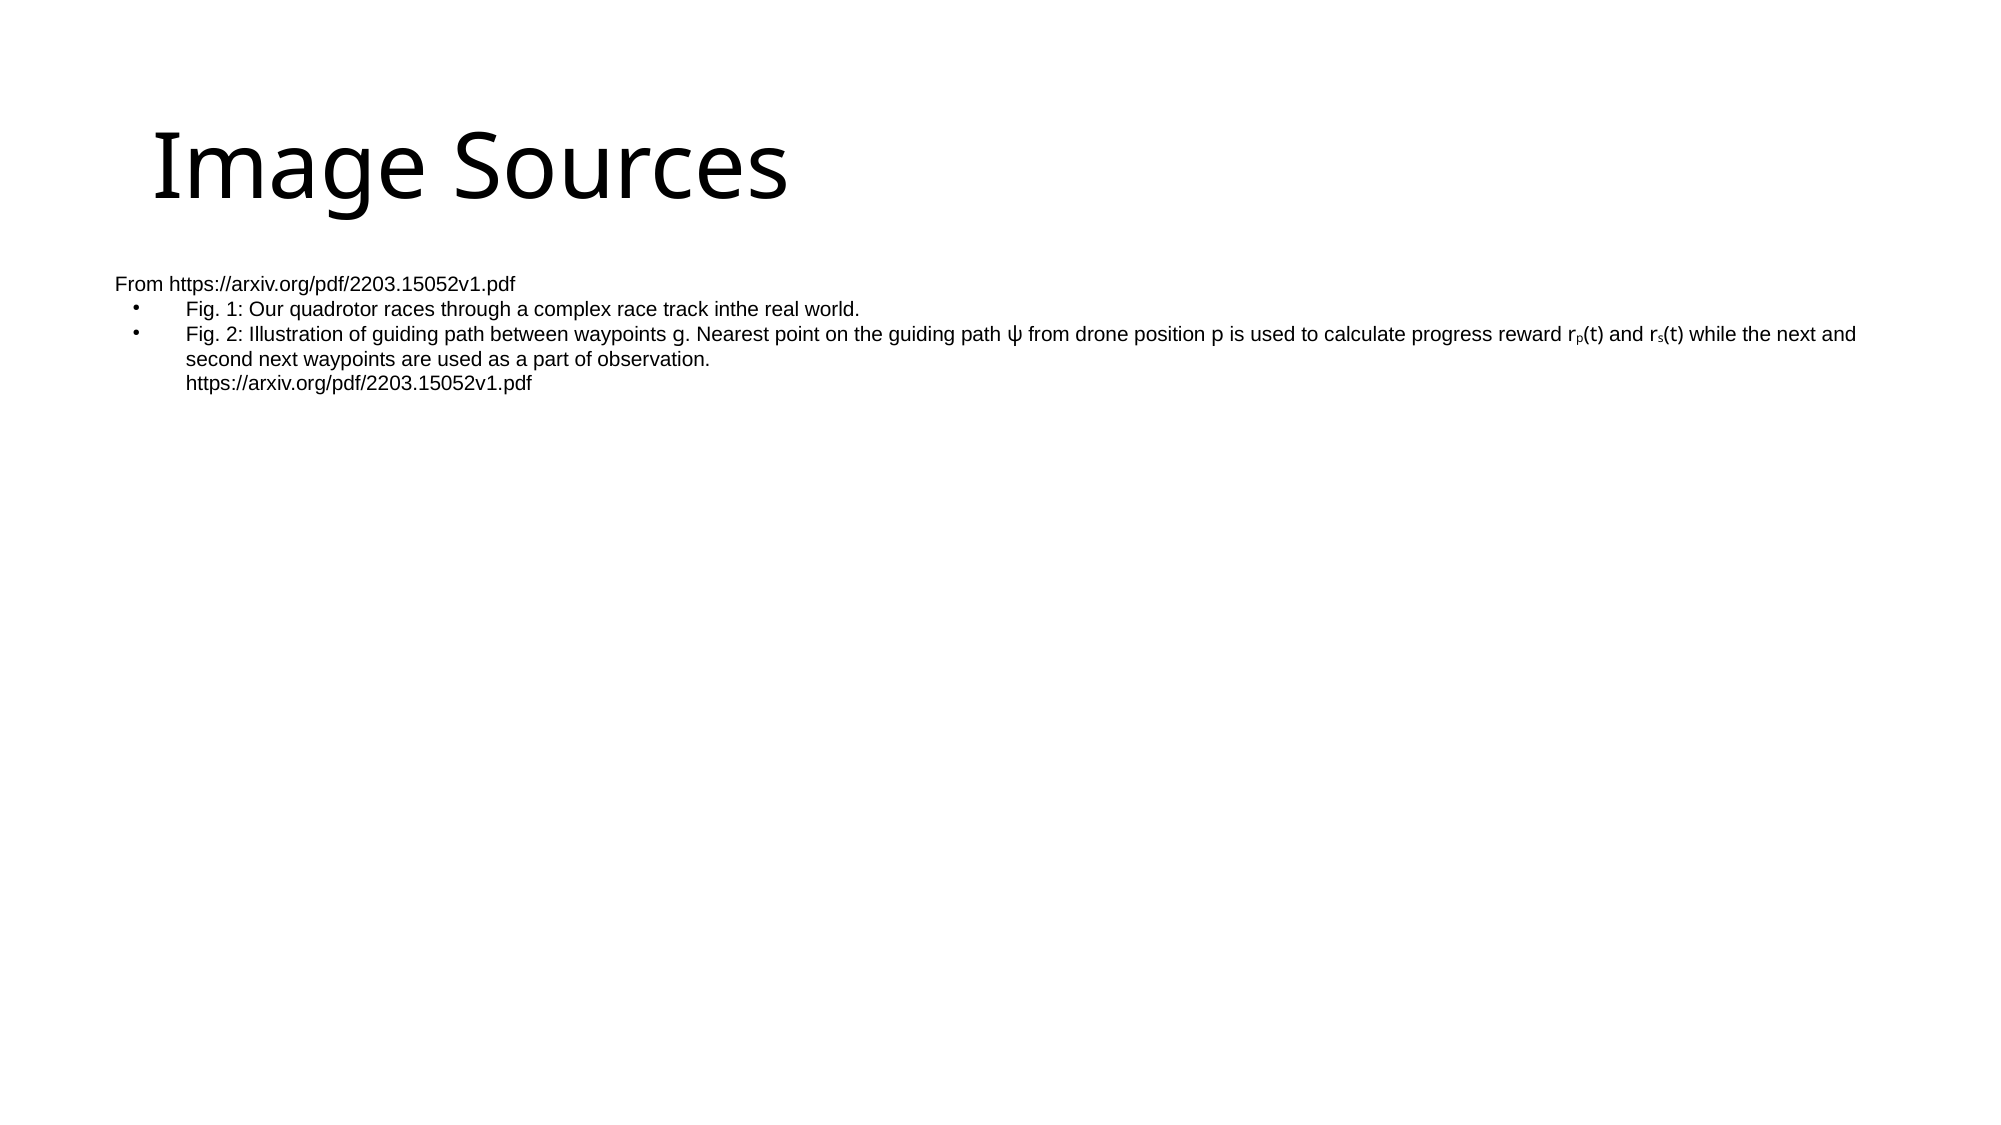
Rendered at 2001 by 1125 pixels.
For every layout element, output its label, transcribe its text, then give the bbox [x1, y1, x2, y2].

list From https://arxiv.org/pdf/2203.15052v1.pdf Fig. 1: Our quadrotor races through a complex race track inthe real world. Fig. 2: Illustration of guiding path between waypoints g. Nearest point on the guiding path ψ from drone position p is used to calculate progress reward rp(t) and rs(t) while the next and second next waypoints are used as a part of observation. https://arxiv.org/pdf/2203.15052v1.pdf [99, 263, 1900, 916]
title Image Sources [137, 59, 1863, 278]
